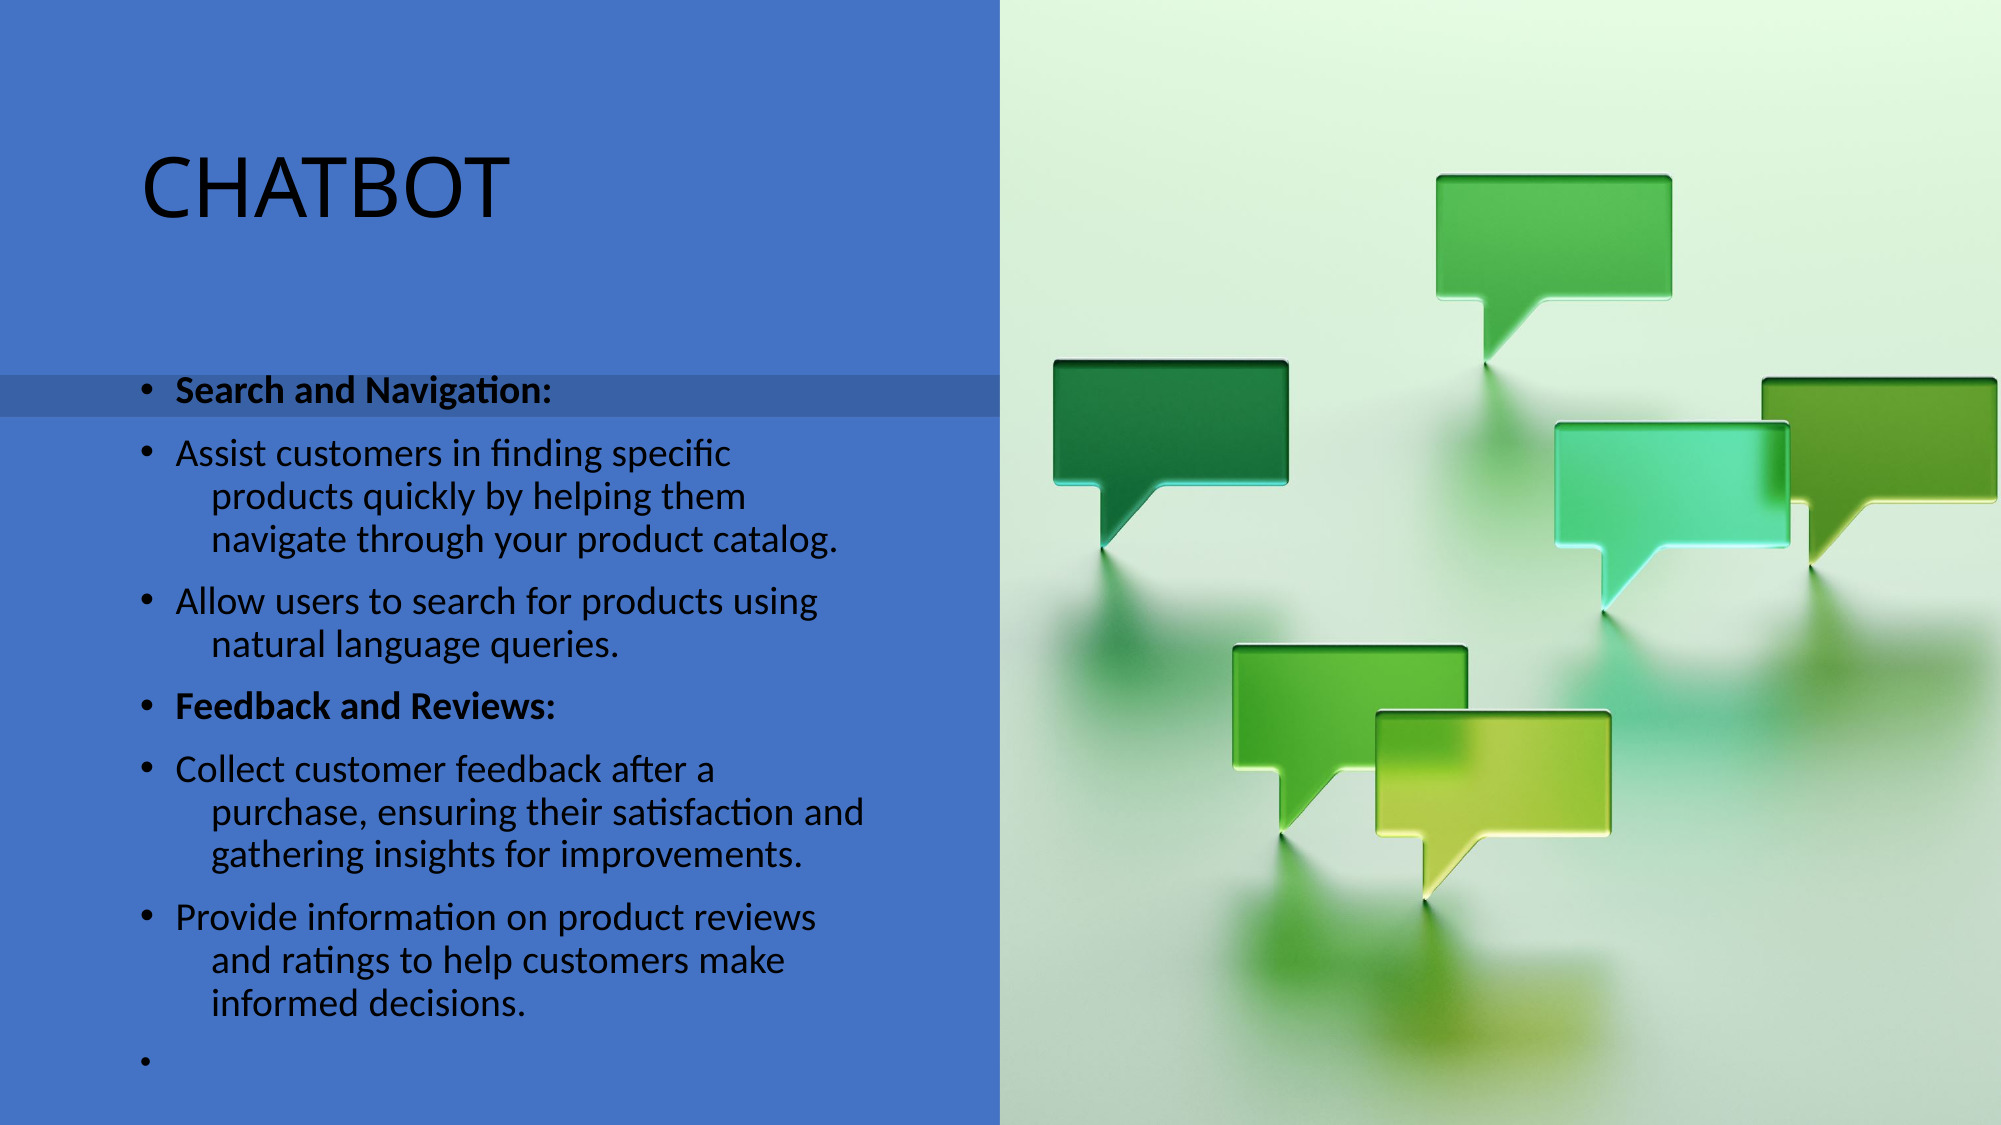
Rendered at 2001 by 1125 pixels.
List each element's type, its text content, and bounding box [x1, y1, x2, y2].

picture [999, 0, 2000, 1125]
list Search and Navigation: Assist customers in finding specific products quickly by helping them navigate through your product catalog. Allow users to search for products using natural language queries. Feedback and Reviews: Collect customer feedback after a purchase, ensuring their satisfaction and gathering insights for improvements. Provide information on product reviews and ratings to help customers make informed decisions. [124, 362, 888, 1043]
text_box [0, 0, 999, 1125]
title CHATBOT [124, 57, 888, 324]
